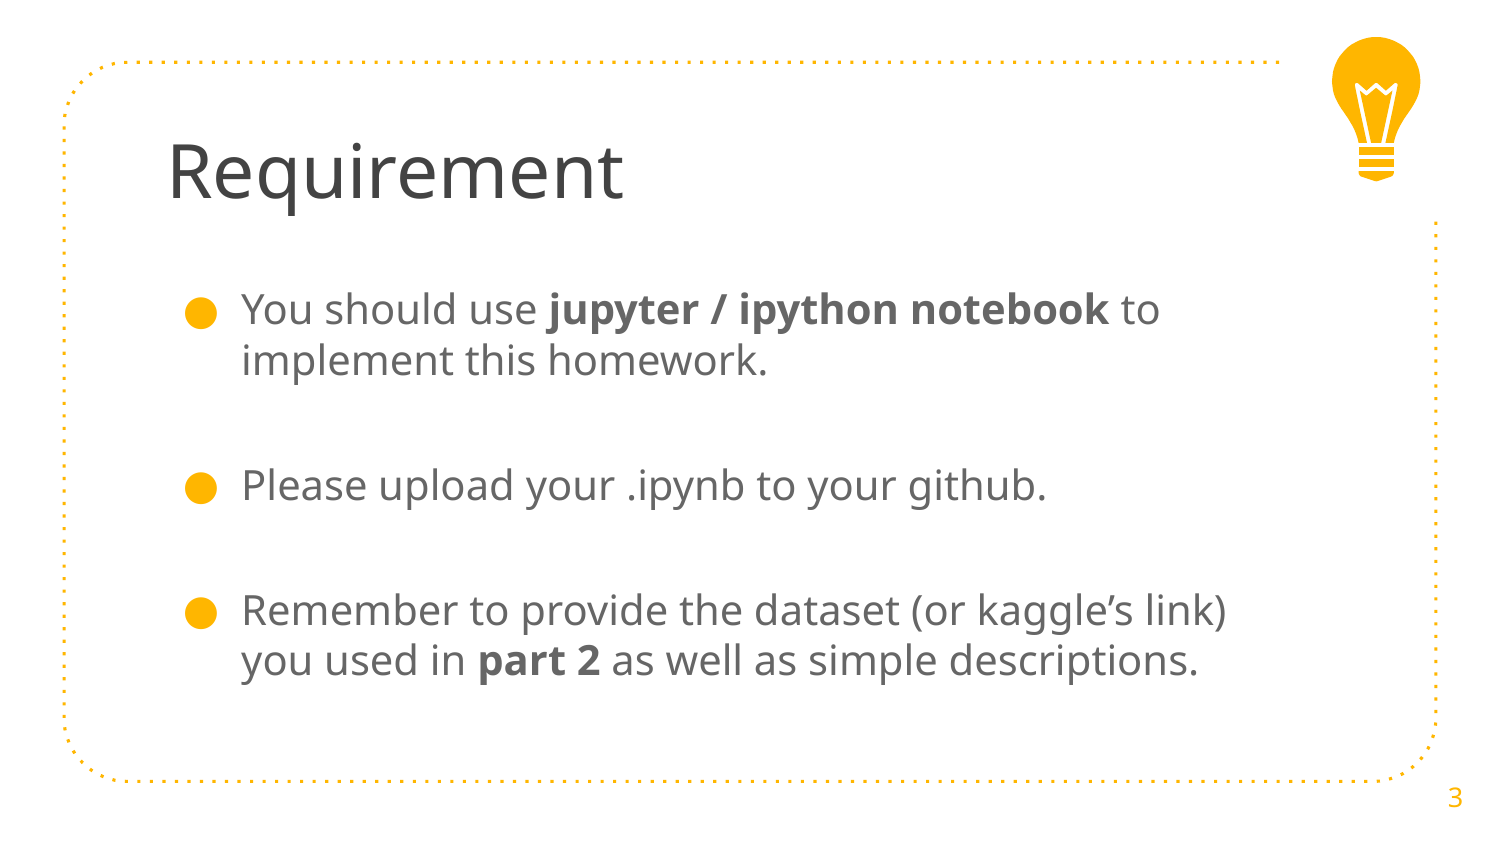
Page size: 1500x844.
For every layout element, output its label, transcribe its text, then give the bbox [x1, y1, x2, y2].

slide_number 1 [1411, 753, 1500, 844]
list You should use jupyter / ipython notebook to implement this homework. Please upload your .ipynb to your github. Remember to provide the dataset (or kaggle’s link) you used in part 2 as well as simple descriptions. [151, 268, 1278, 708]
text_box [1331, 37, 1421, 143]
text_box [1359, 87, 1393, 143]
text_box [1359, 159, 1394, 167]
title Requirement [151, 108, 1278, 218]
text_box [1358, 171, 1394, 182]
text_box [1359, 147, 1394, 155]
